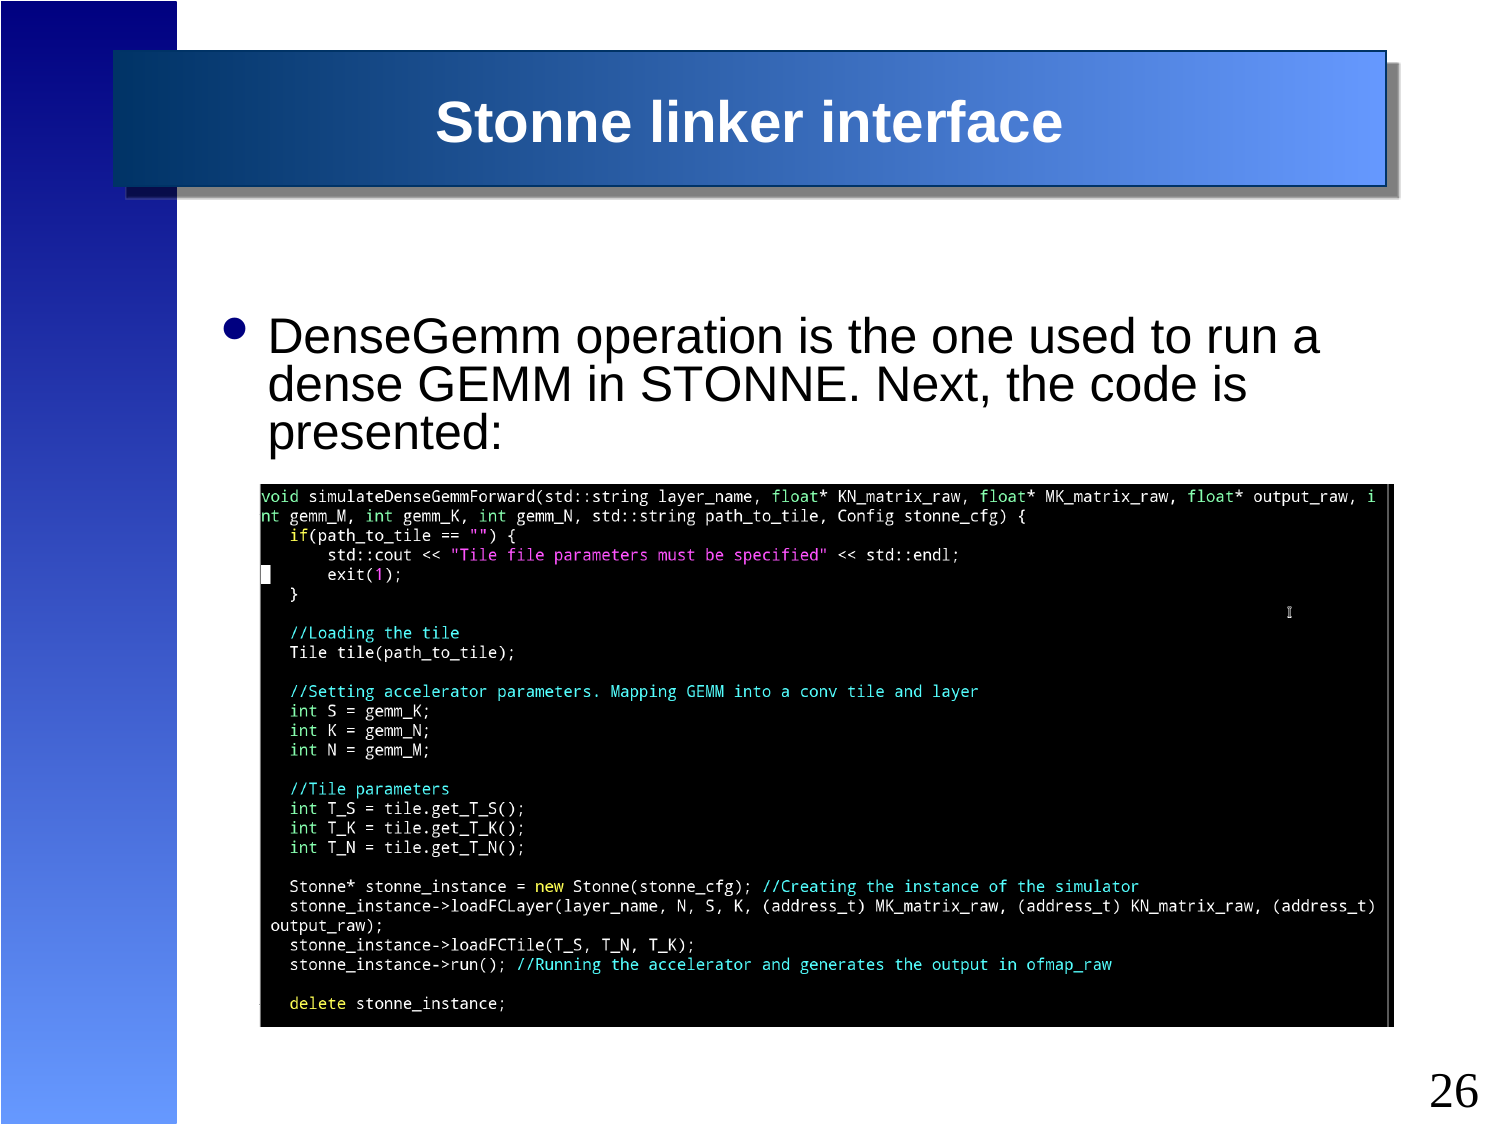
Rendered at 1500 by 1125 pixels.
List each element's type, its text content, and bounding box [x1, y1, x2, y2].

picture [259, 484, 1394, 1027]
title Stonne linker interface [113, 50, 1387, 187]
list DenseGemm operation is the one used to run a dense GEMM in STONNE. Next, the code is presented: [130, 165, 1406, 1125]
